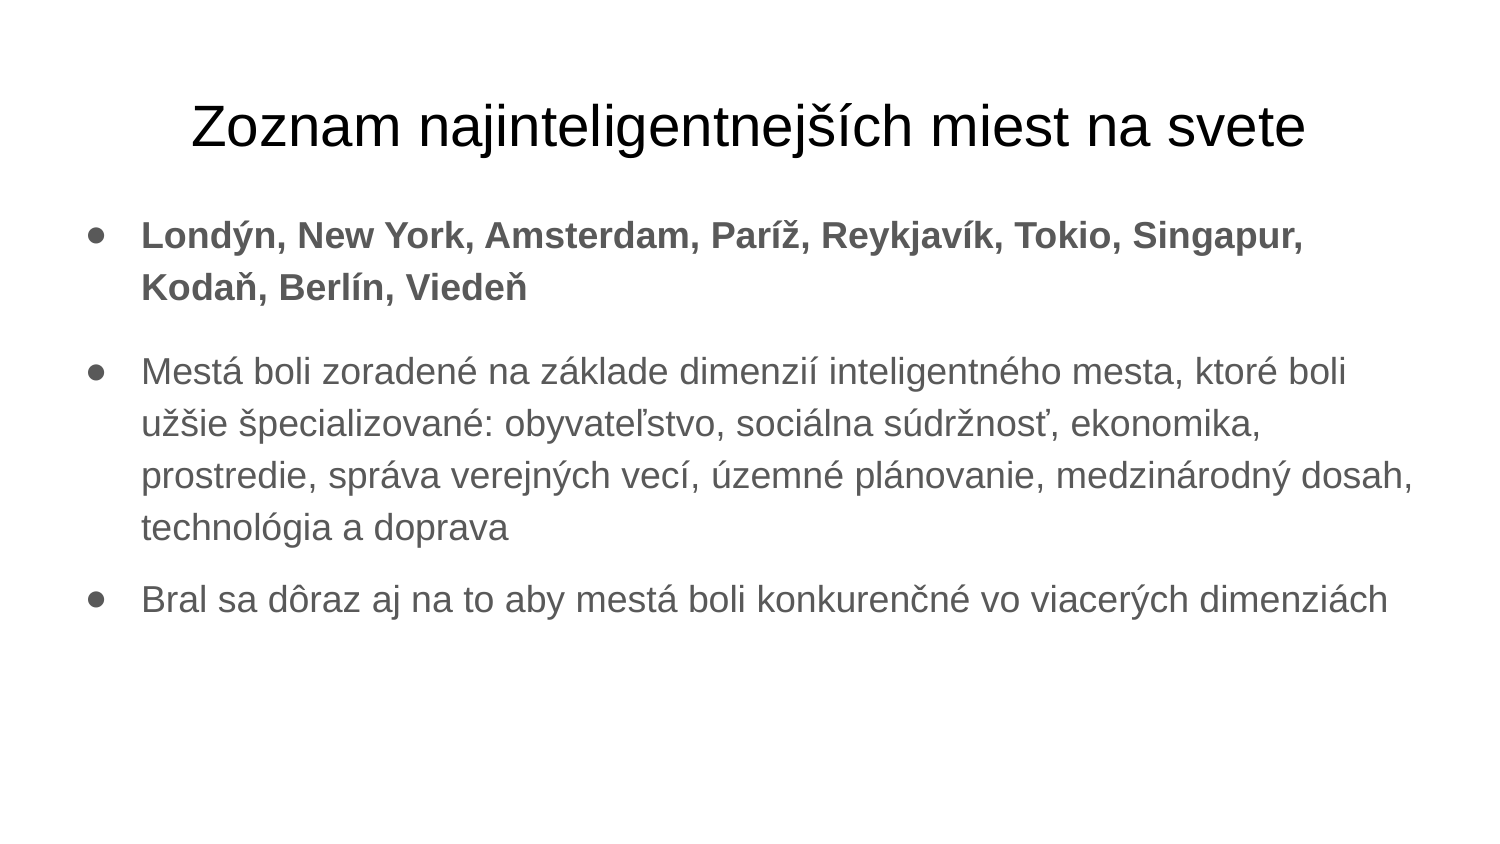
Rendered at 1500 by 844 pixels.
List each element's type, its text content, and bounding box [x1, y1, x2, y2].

list Londýn, New York, Amsterdam, Paríž, Reykjavík, Tokio, Singapur, Kodaň, Berlín, Viedeň Mestá boli zoradené na základe dimenzií inteligentného mesta, ktoré boli užšie špecializované: obyvateľstvo, sociálna súdržnosť, ekonomika, prostredie, správa verejných vecí, územné plánovanie, medzinárodný dosah, technológia a doprava Bral sa dôraz aj na to aby mestá boli konkurenčné vo viacerých dimenziách [51, 189, 1449, 750]
title Zoznam najinteligentnejších miest na svete [51, 72, 1449, 167]
